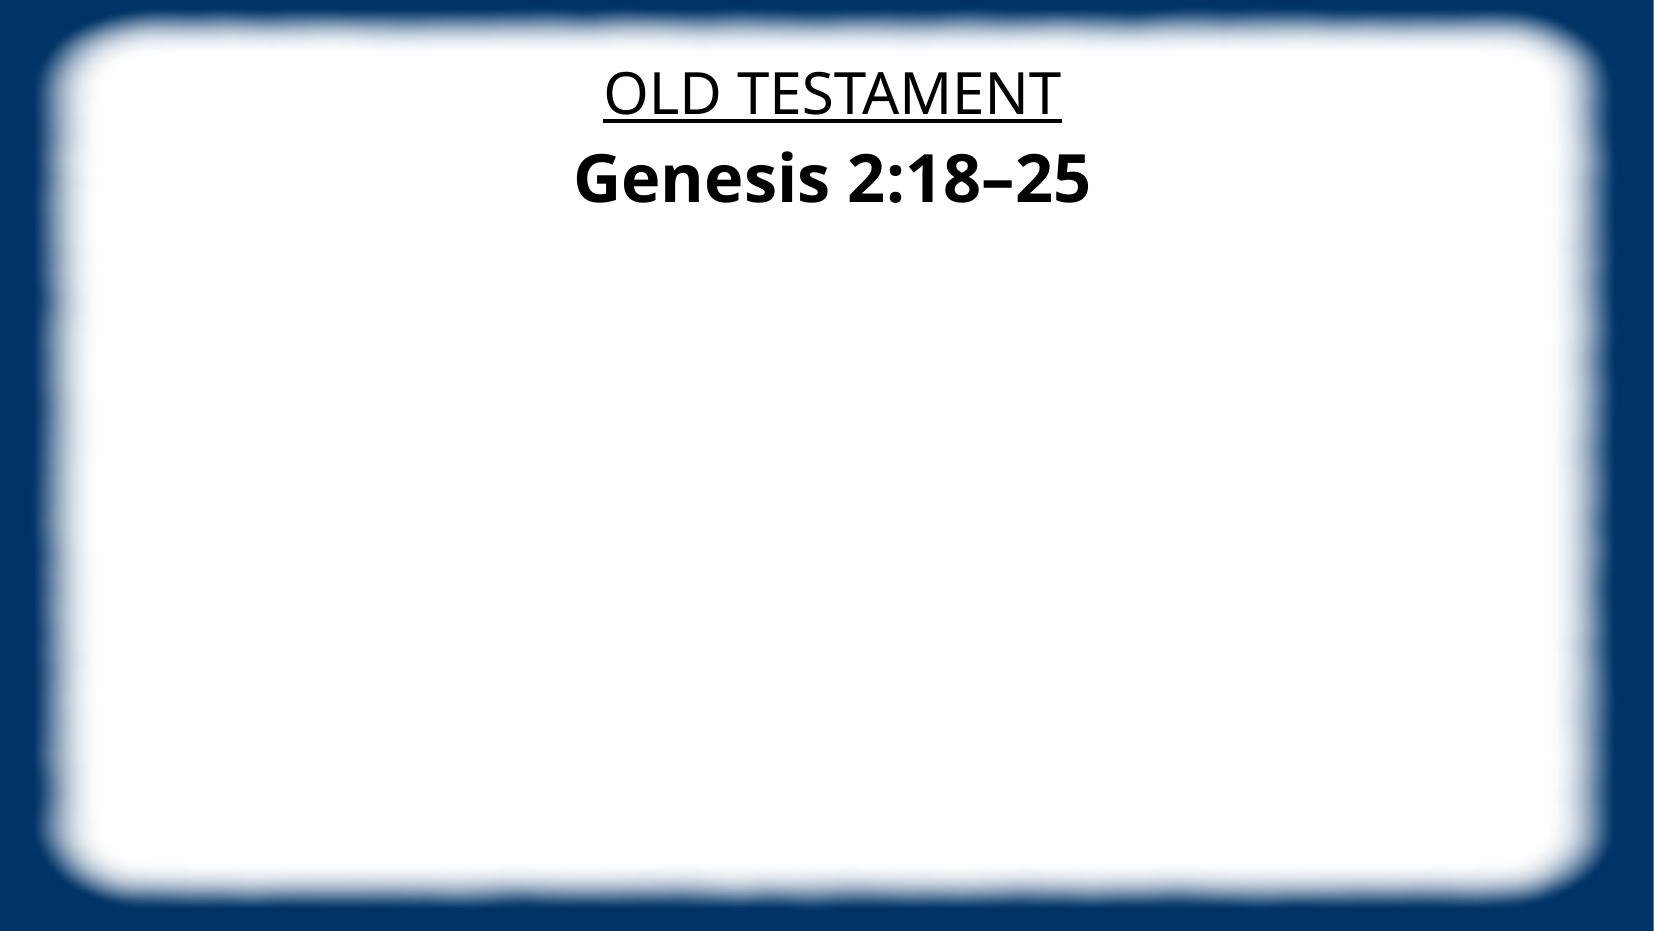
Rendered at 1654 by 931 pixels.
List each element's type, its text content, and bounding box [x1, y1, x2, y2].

picture [0, 0, 1654, 931]
text_box OLD TESTAMENT Genesis 2:18–25 [90, 45, 1576, 226]
